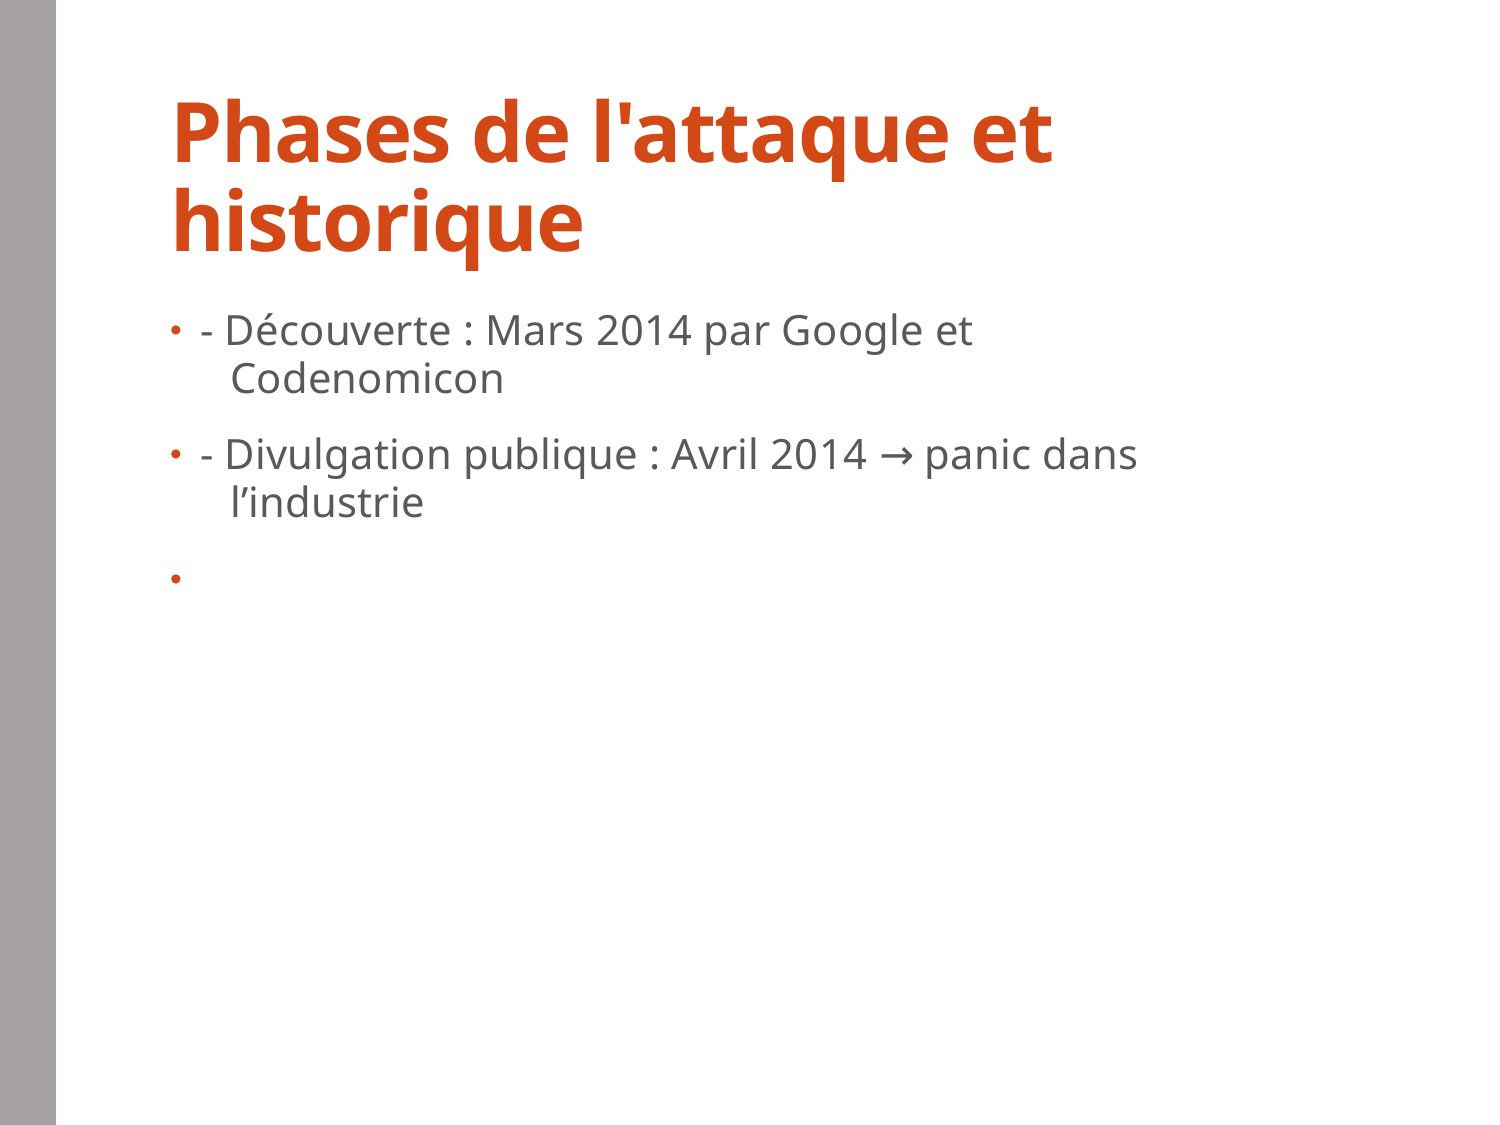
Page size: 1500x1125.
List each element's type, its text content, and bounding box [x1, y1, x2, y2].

title Phases de l'attaque et historique [155, 60, 1348, 278]
list - Découverte : Mars 2014 par Google et Codenomicon - Divulgation publique : Avril 2014 → panic dans l’industrie [155, 299, 1213, 1014]
